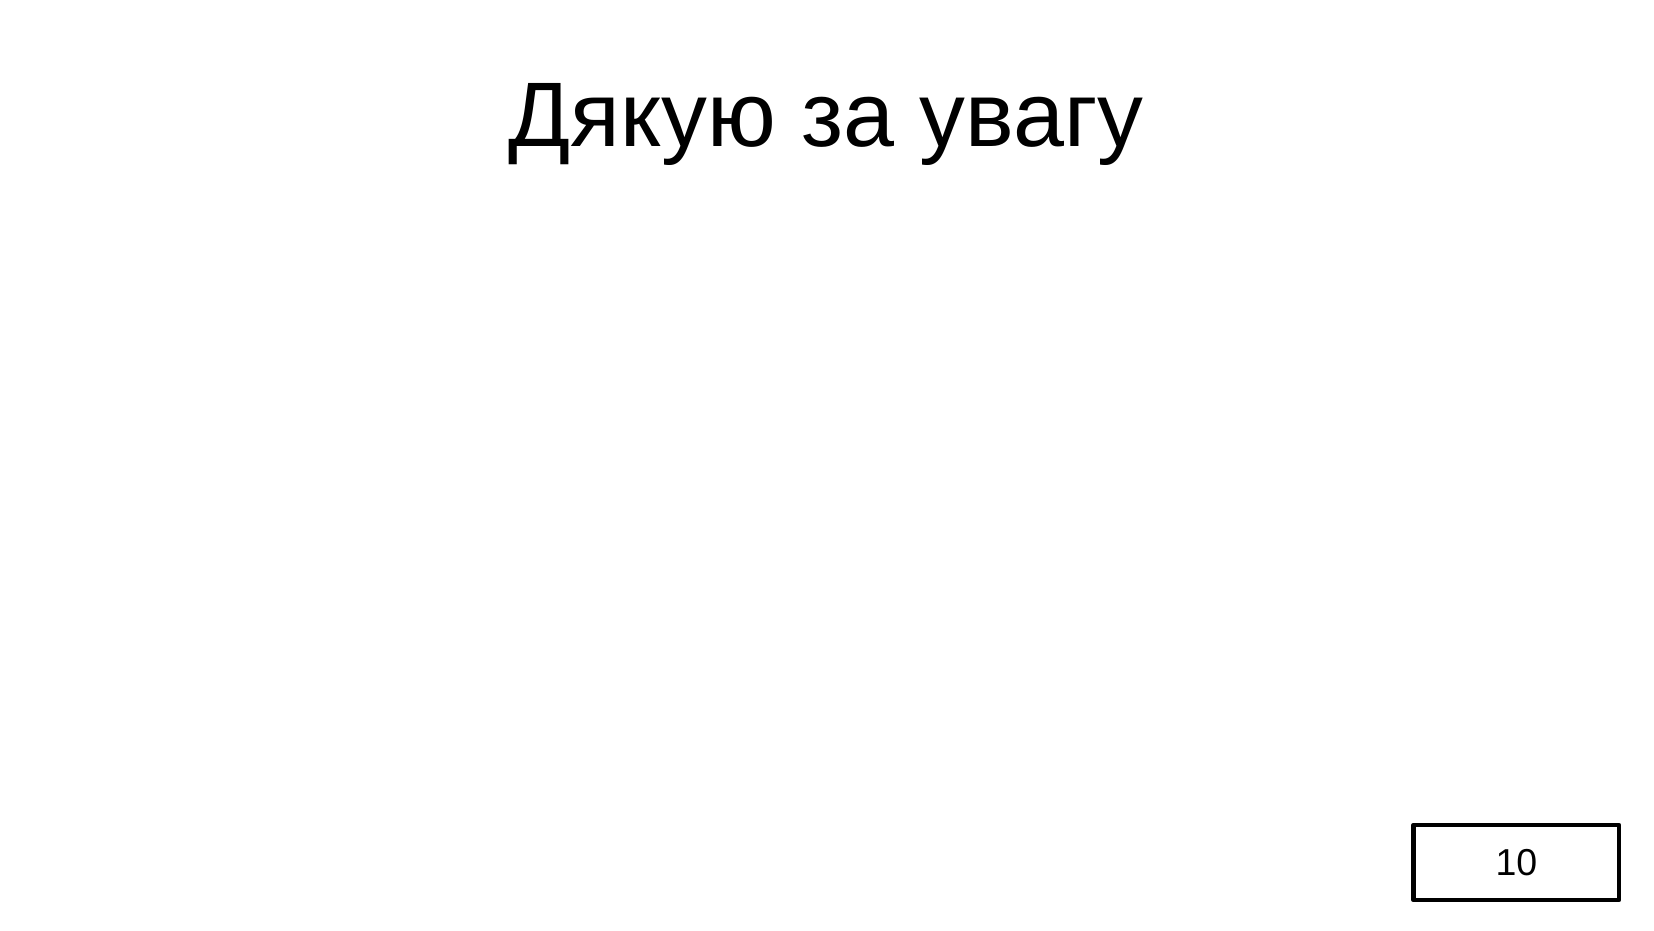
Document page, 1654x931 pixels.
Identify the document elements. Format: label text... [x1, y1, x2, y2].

text_box <number> [1413, 825, 1619, 900]
title Дякую за увагу [82, 37, 1571, 193]
